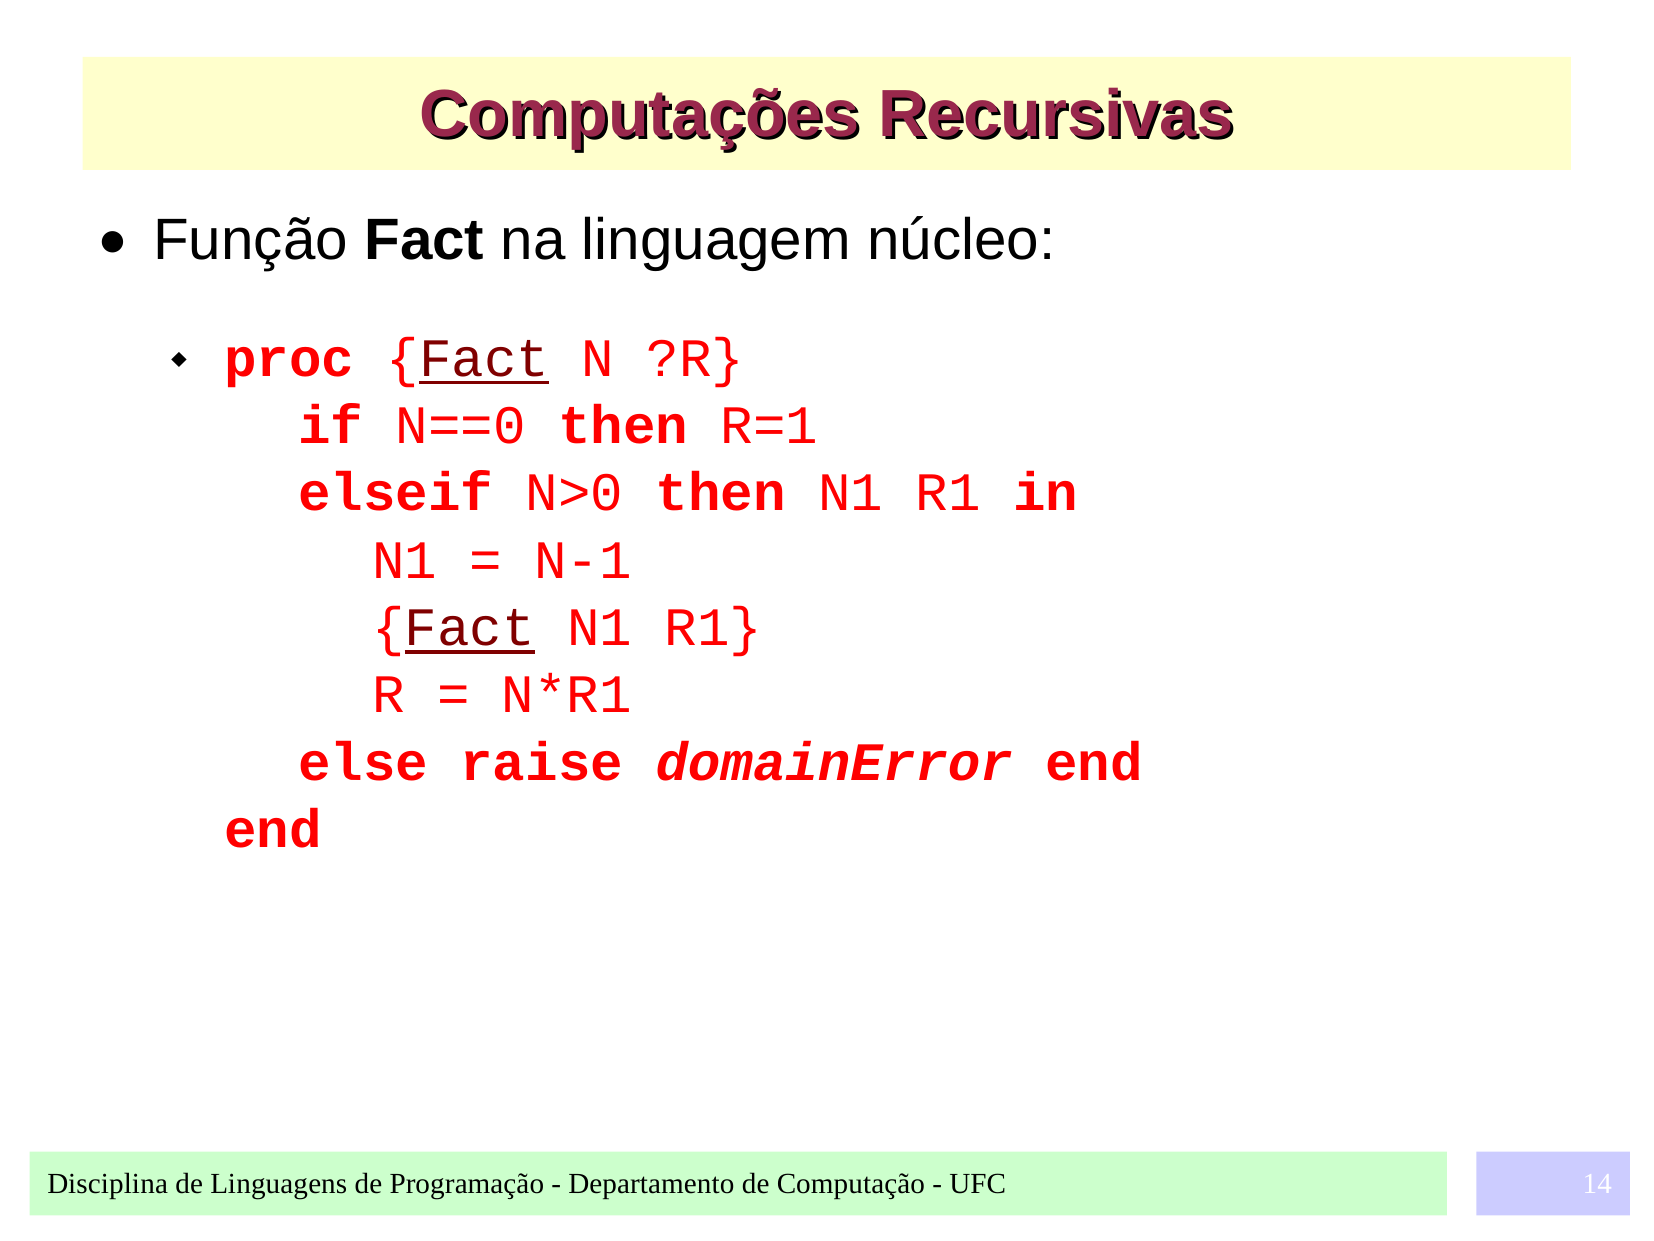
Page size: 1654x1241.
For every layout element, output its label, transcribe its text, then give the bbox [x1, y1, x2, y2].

list Função Fact na linguagem núcleo: proc {Fact N ?R} if N==0 then R=1 elseif N>0 then N1 R1 in N1 = N-1 {Fact N1 R1} R = N*R1 else raise domainError end end [82, 206, 1571, 1137]
title Computações Recursivas [82, 56, 1571, 170]
